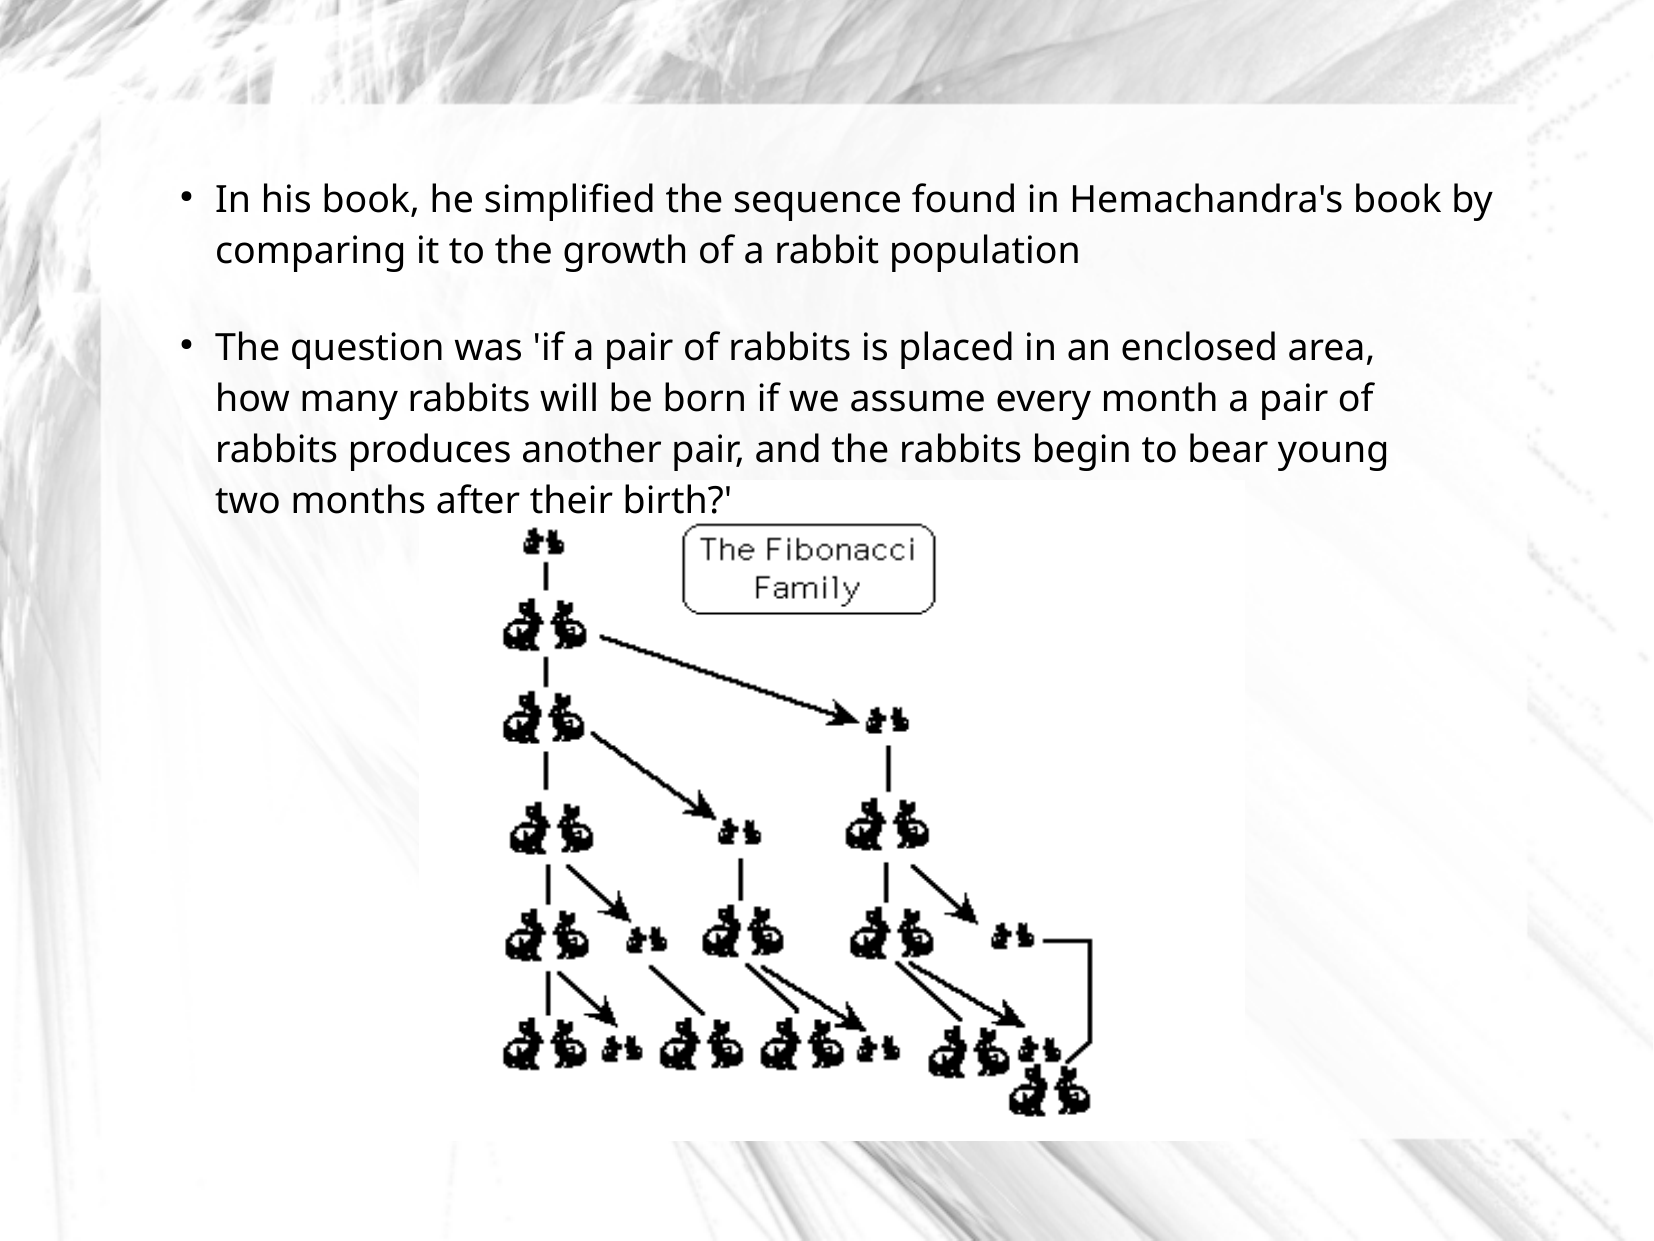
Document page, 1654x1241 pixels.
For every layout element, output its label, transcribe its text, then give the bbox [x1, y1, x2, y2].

picture [0, 0, 1654, 1241]
text_box In his book, he simplified the sequence found in Hemachandra's book by comparing it to the growth of a rabbit population [164, 165, 1515, 282]
text_box The question was 'if a pair of rabbits is placed in an enclosed area, how many rabbits will be born if we assume every month a pair of rabbits produces another pair, and the rabbits begin to bear young two months after their birth?' [164, 313, 1435, 481]
